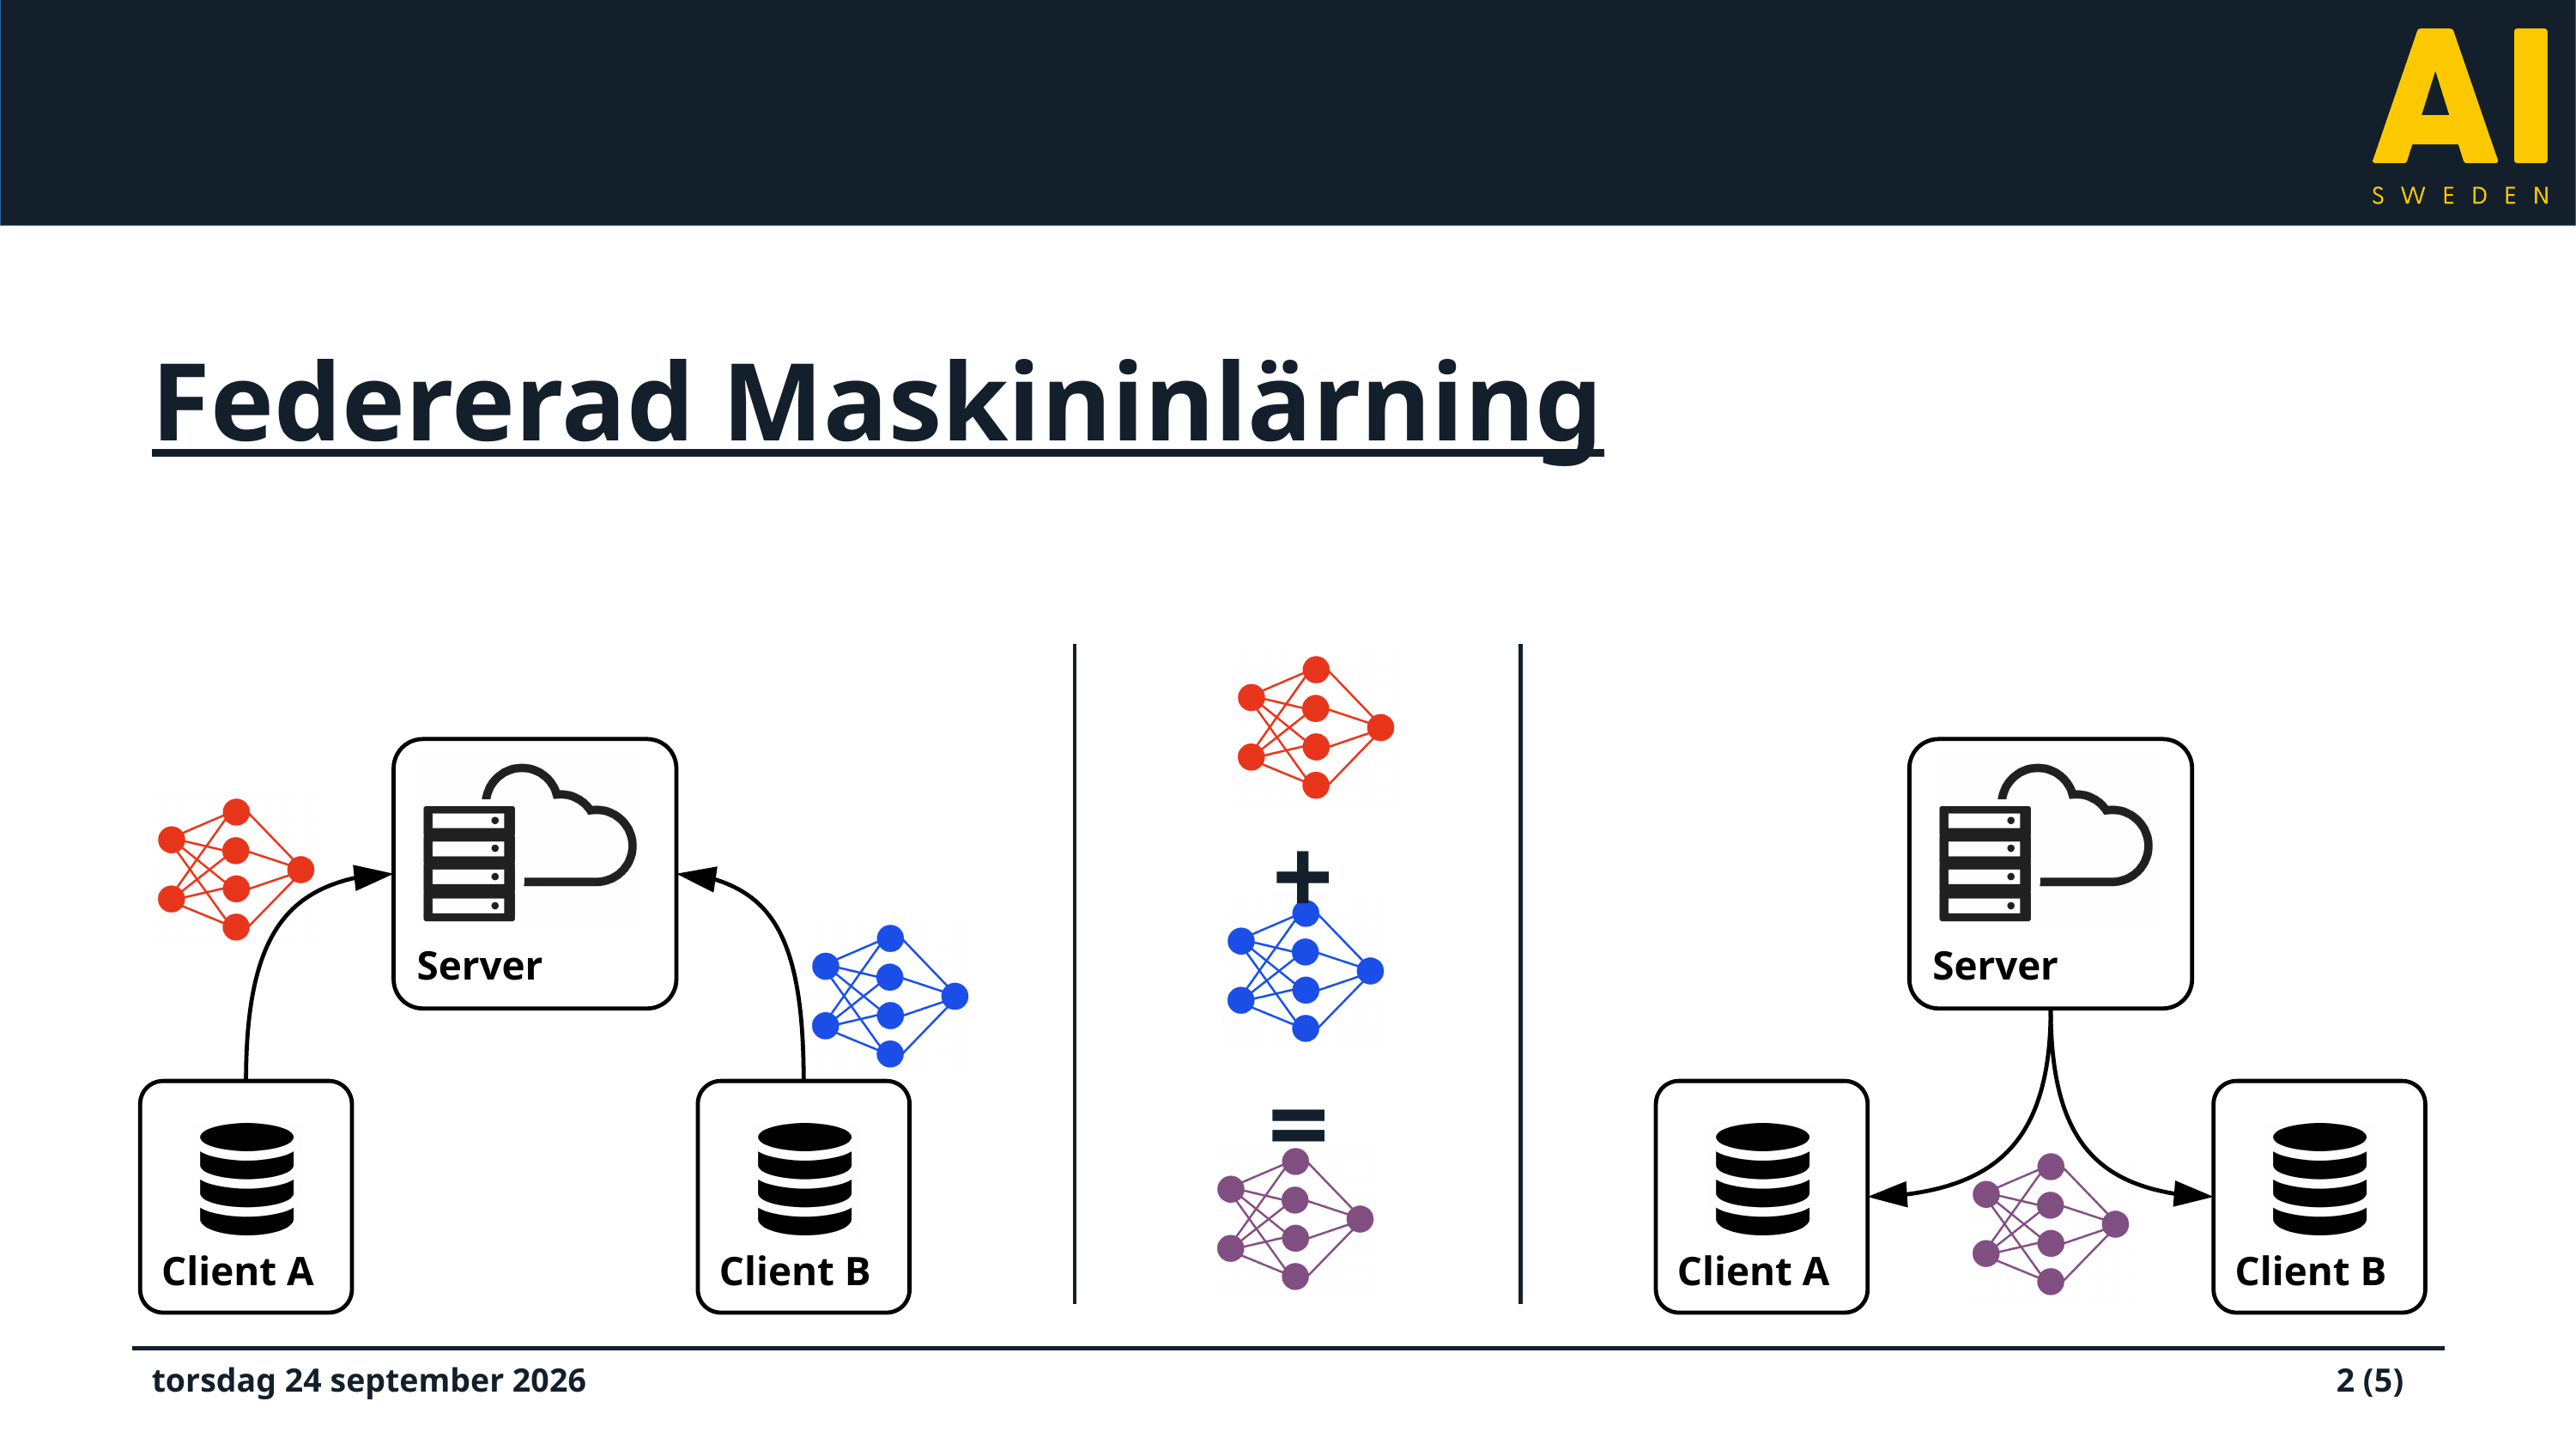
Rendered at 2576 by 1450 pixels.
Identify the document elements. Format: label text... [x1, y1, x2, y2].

text_box Server [393, 738, 676, 1009]
picture [1211, 1140, 1379, 1301]
text_box + [1260, 794, 1334, 914]
text_box = [1255, 1042, 1329, 1163]
text_box Client A [1656, 1081, 1868, 1313]
picture [152, 791, 320, 951]
picture [268, 893, 320, 951]
text_box Client B [2213, 1081, 2426, 1313]
text_box [0, 0, 2576, 226]
picture [1221, 892, 1390, 1053]
text_box Server [1909, 738, 2192, 1009]
text_box <number> (5) [1846, 1343, 2447, 1420]
picture [2088, 1145, 2135, 1180]
text_box Client B [697, 1081, 910, 1313]
picture [2373, 28, 2548, 204]
text_box Client A [140, 1081, 352, 1313]
text_box torsdag 10 mars 2022 [129, 1343, 730, 1420]
picture [1967, 1145, 2009, 1176]
picture [1232, 648, 1400, 810]
picture [806, 917, 974, 1078]
picture [1967, 1145, 2135, 1306]
title Federerad Maskininlärning [129, 299, 2241, 497]
